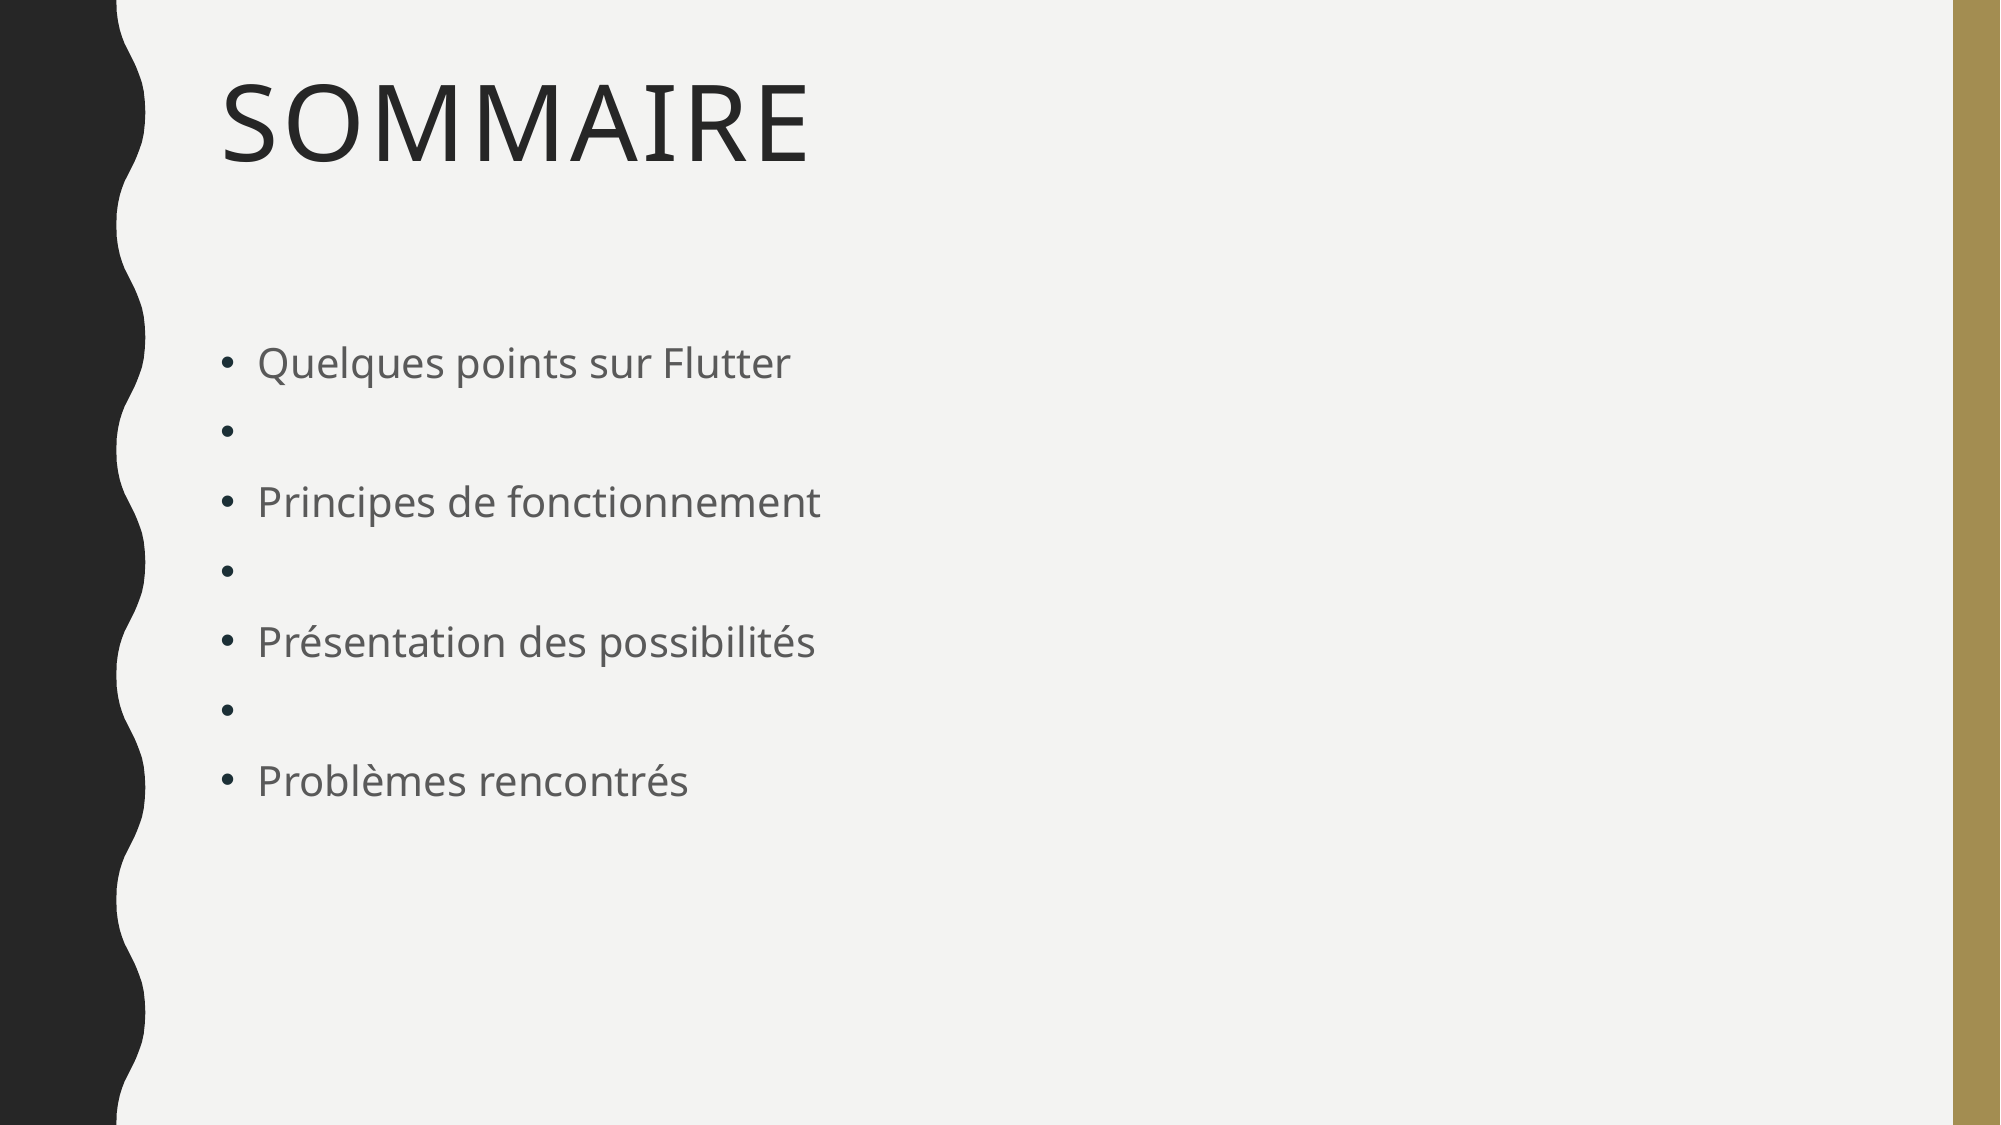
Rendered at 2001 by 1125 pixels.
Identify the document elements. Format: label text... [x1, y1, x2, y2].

title Sommaire [205, 62, 1876, 308]
list Quelques points sur Flutter Principes de fonctionnement Présentation des possibilités Problèmes rencontrés [205, 324, 1876, 965]
